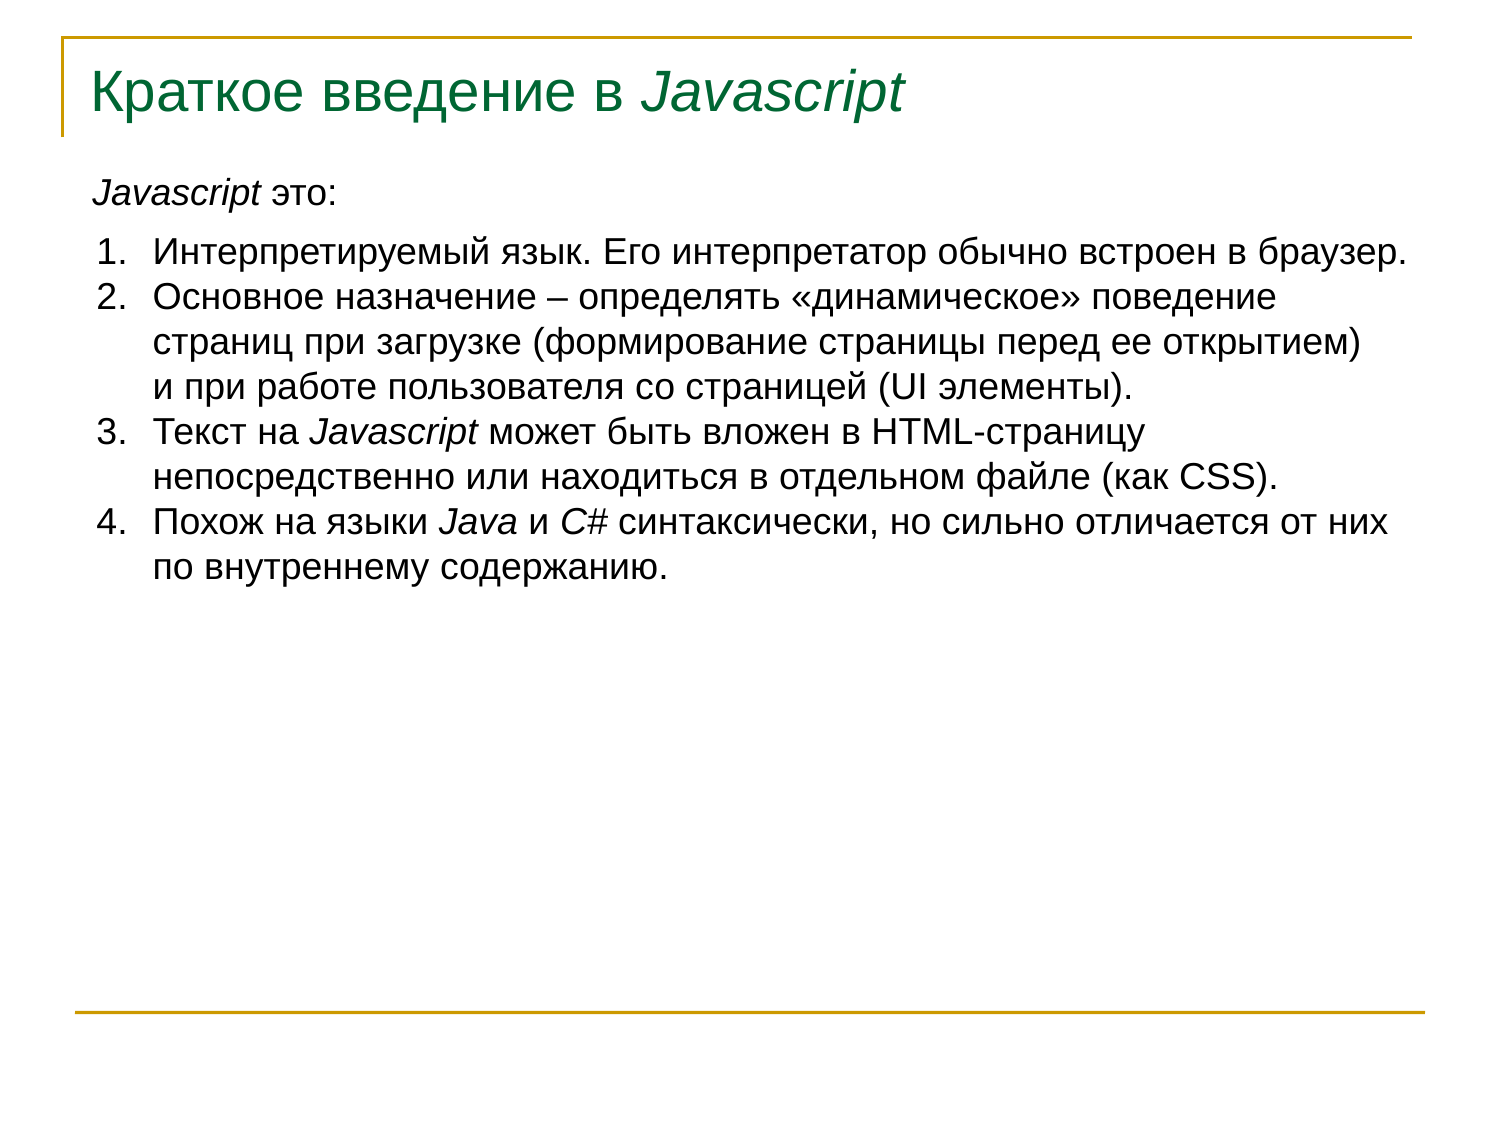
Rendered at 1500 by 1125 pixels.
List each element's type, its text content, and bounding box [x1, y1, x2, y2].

text_box Интерпретируемый язык. Его интерпретатор обычно встроен в браузер. Основное назначение – определять «динамическое» поведение страниц при загрузке (формирование страницы перед ее открытием) и при работе пользователя со страницей (UI элементы). Текст на Javascript может быть вложен в HTML-страницу непосредственно или находиться в отдельном файле (как CSS). Похож на языки Java и C# синтаксически, но сильно отличается от них по внутреннему содержанию. [81, 219, 1424, 595]
text_box Javascript это: [77, 160, 353, 221]
title Краткое введение в Javascript [75, 45, 1425, 138]
